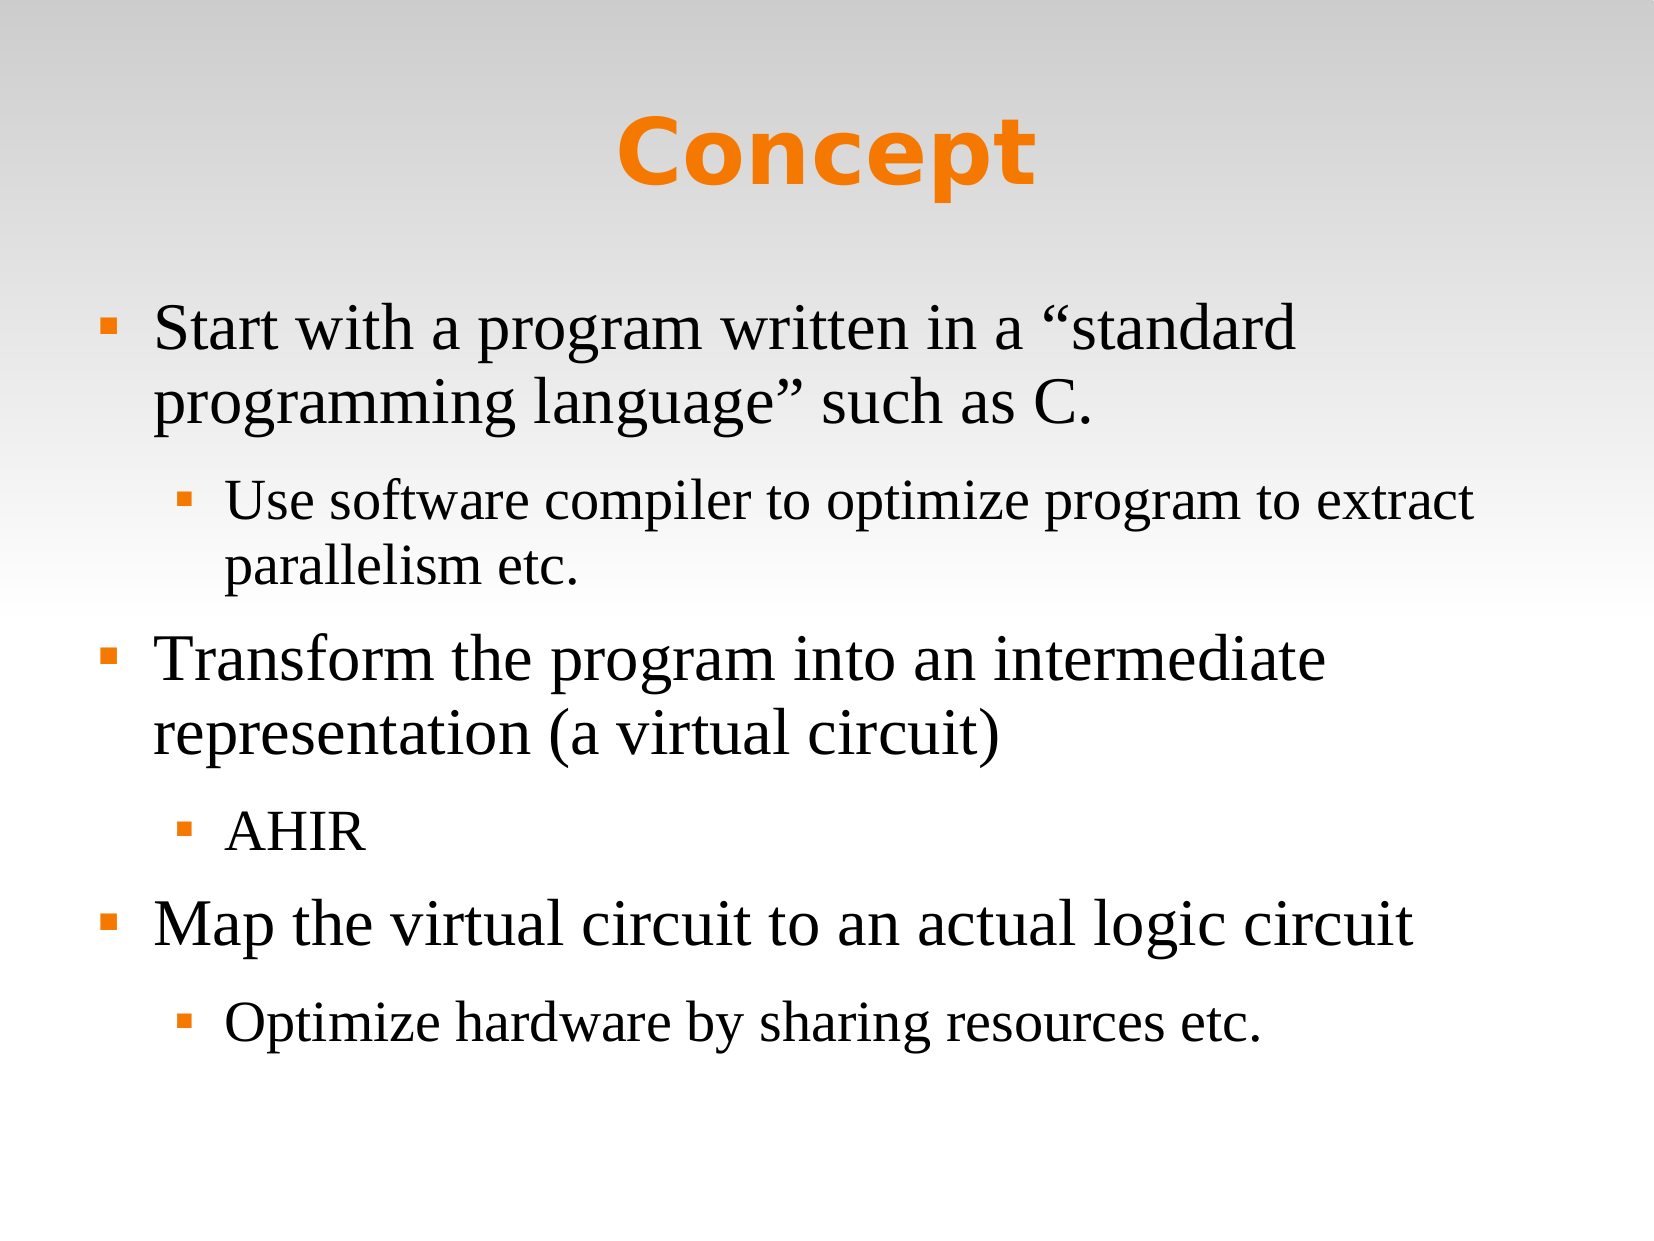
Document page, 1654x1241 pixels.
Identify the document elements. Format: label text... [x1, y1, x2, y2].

list Start with a program written in a “standard programming language” such as C. Use software compiler to optimize program to extract parallelism etc. Transform the program into an intermediate representation (a virtual circuit) AHIR Map the virtual circuit to an actual logic circuit Optimize hardware by sharing resources etc. [82, 290, 1571, 1113]
title Concept [82, 49, 1571, 257]
